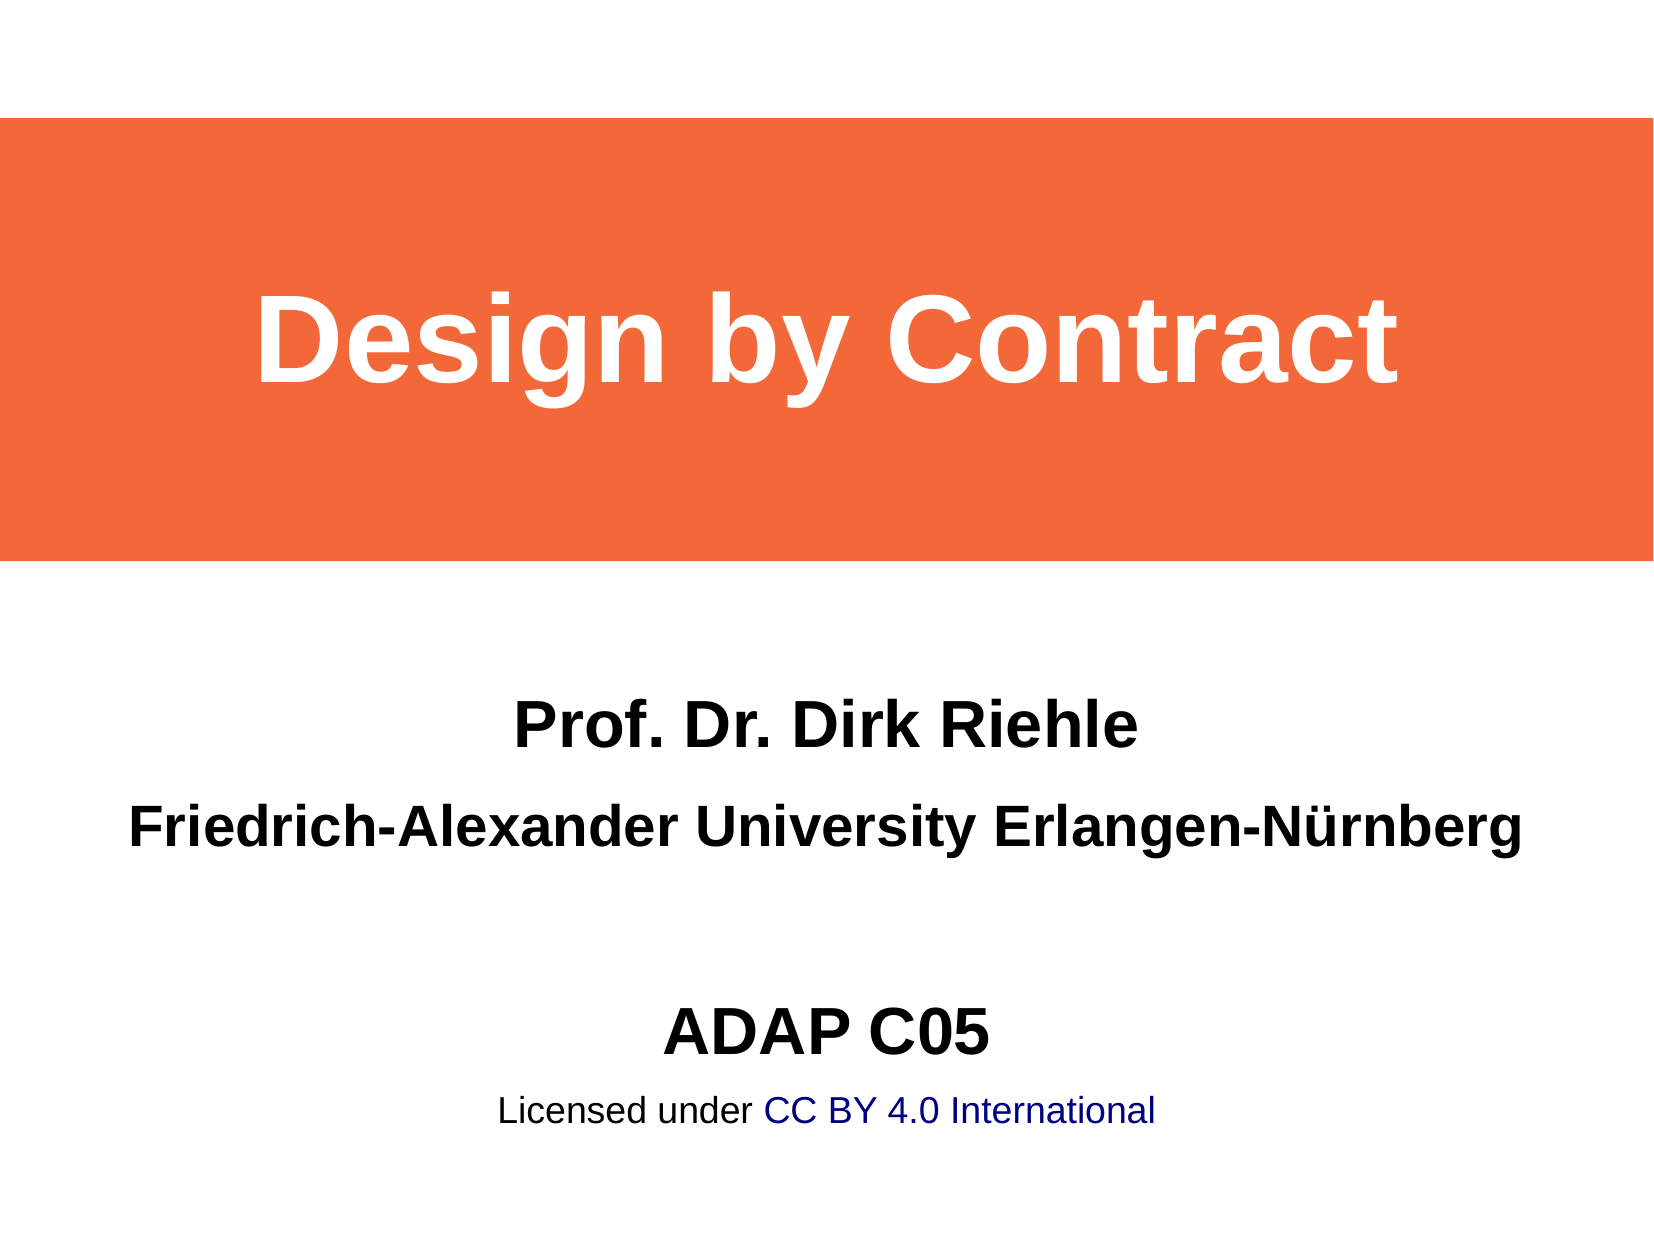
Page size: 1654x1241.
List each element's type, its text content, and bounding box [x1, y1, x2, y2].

subtitle Prof. Dr. Dirk Riehle Friedrich-Alexander University Erlangen-Nürnberg ADAP C05 Licensed under CC BY 4.0 International [29, 590, 1625, 1182]
title Design by Contract [0, 118, 1654, 562]
